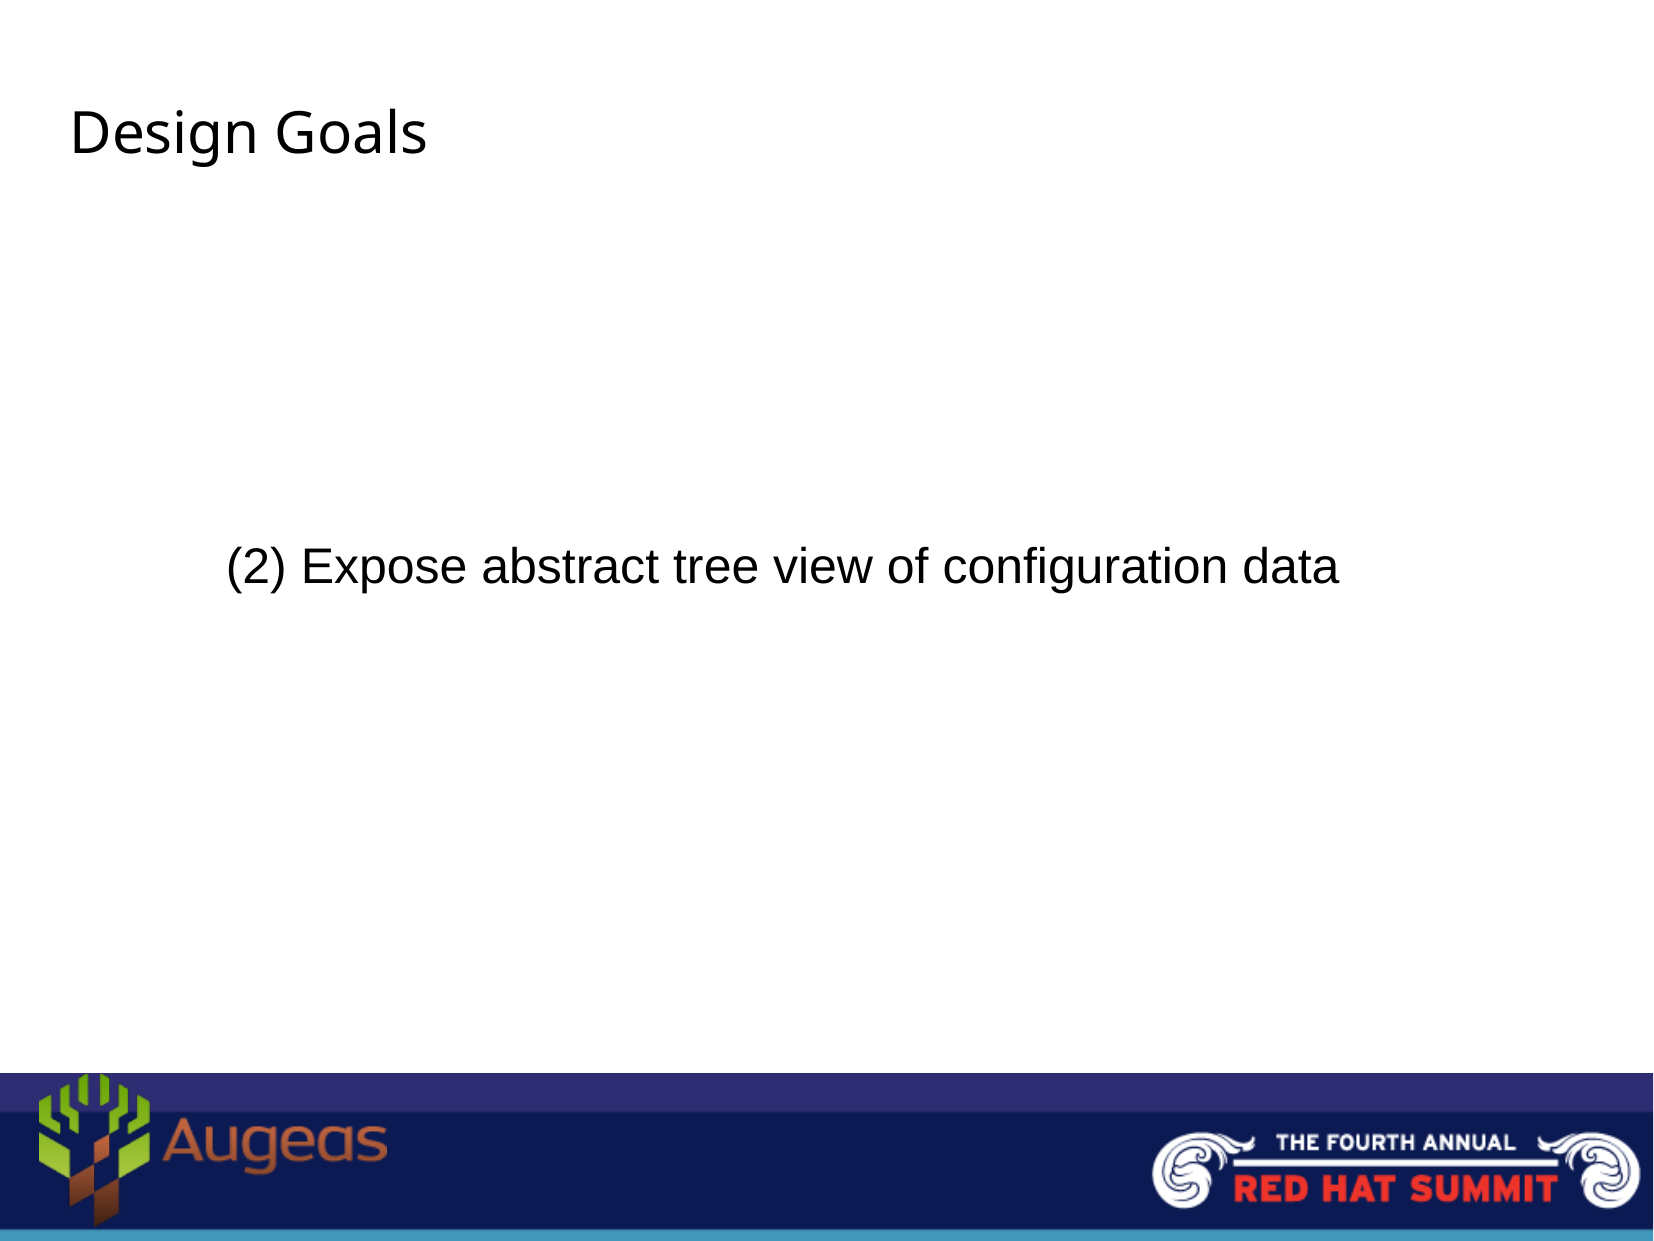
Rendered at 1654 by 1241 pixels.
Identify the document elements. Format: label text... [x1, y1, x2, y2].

title Design Goals [69, 71, 1501, 190]
list (2) Expose abstract tree view of configuration data [71, 180, 1495, 1089]
picture [0, 1073, 1654, 1241]
